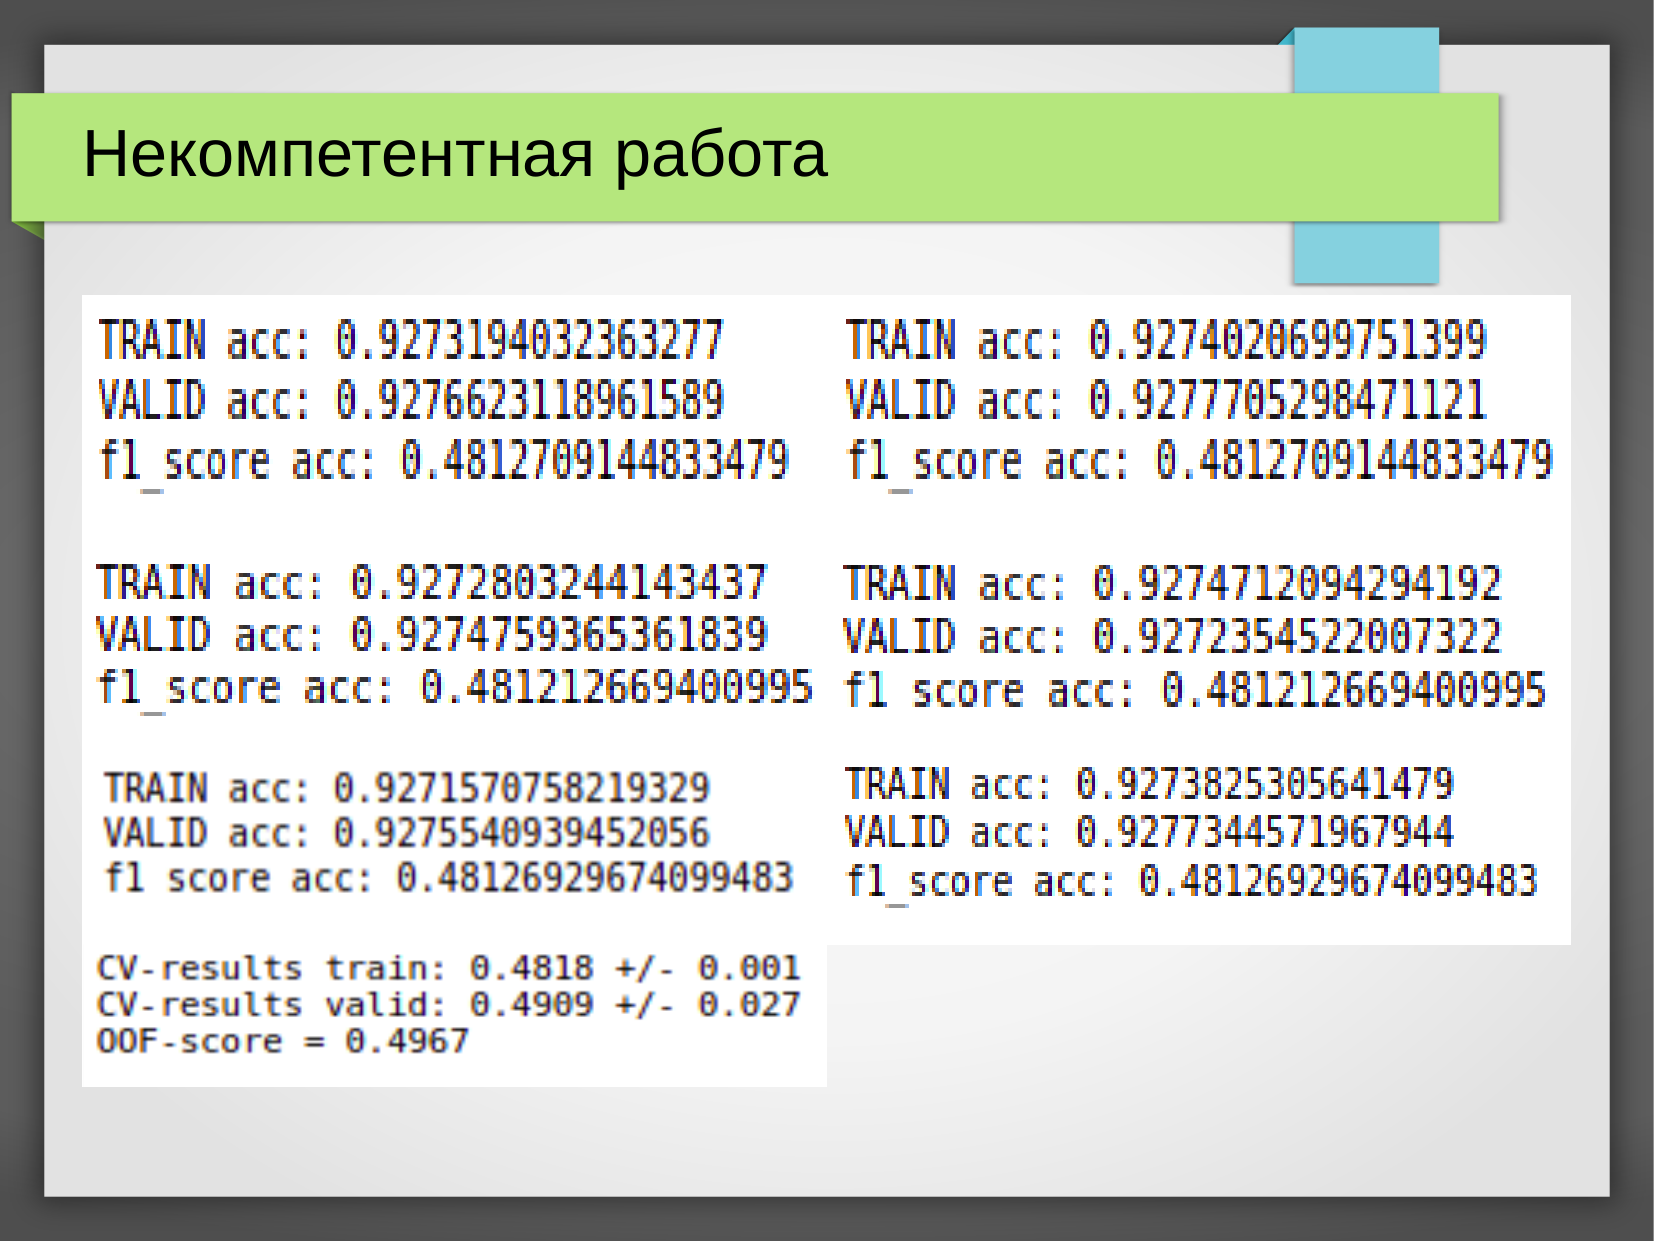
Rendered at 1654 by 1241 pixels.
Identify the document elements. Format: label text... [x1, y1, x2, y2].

picture [0, 0, 1654, 1241]
title Некомпетентная работа [82, 94, 1264, 213]
